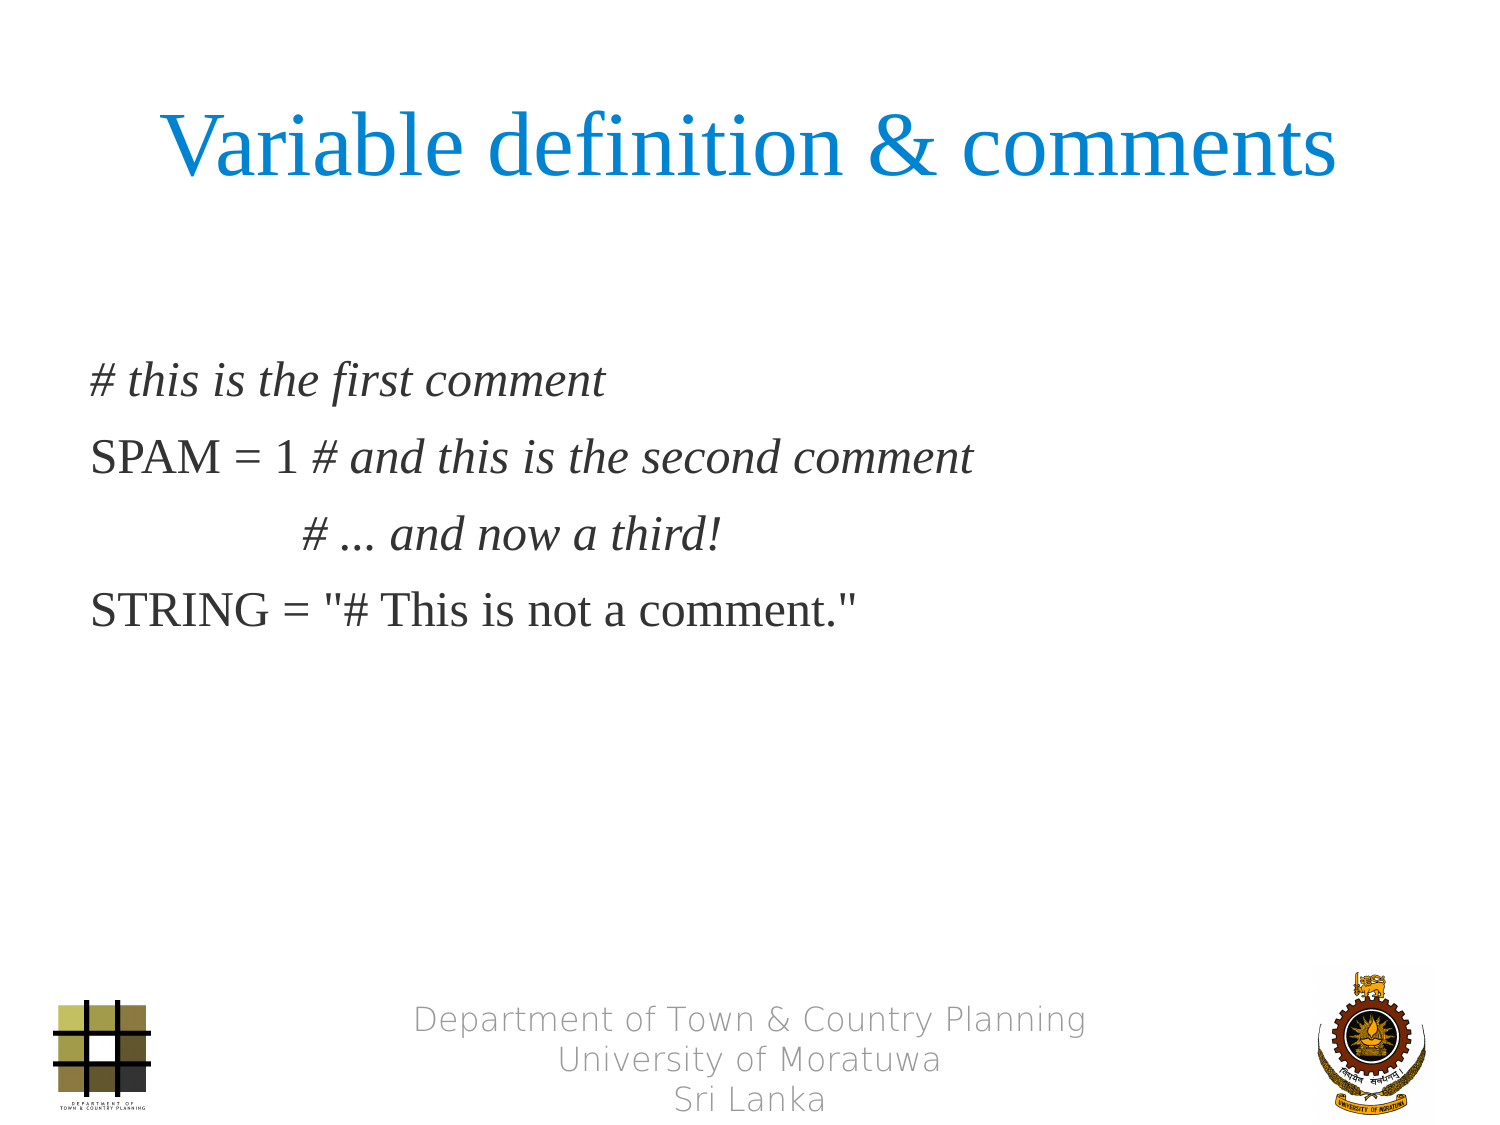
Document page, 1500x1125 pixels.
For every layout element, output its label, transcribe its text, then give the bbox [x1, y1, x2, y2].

picture [1312, 966, 1435, 1125]
picture [53, 1000, 151, 1110]
title Variable definition & comments [75, 45, 1426, 233]
list # this is the first comment SPAM = 1 # and this is the second comment # ... and now a third! STRING = "# This is not a comment." [75, 262, 1426, 916]
